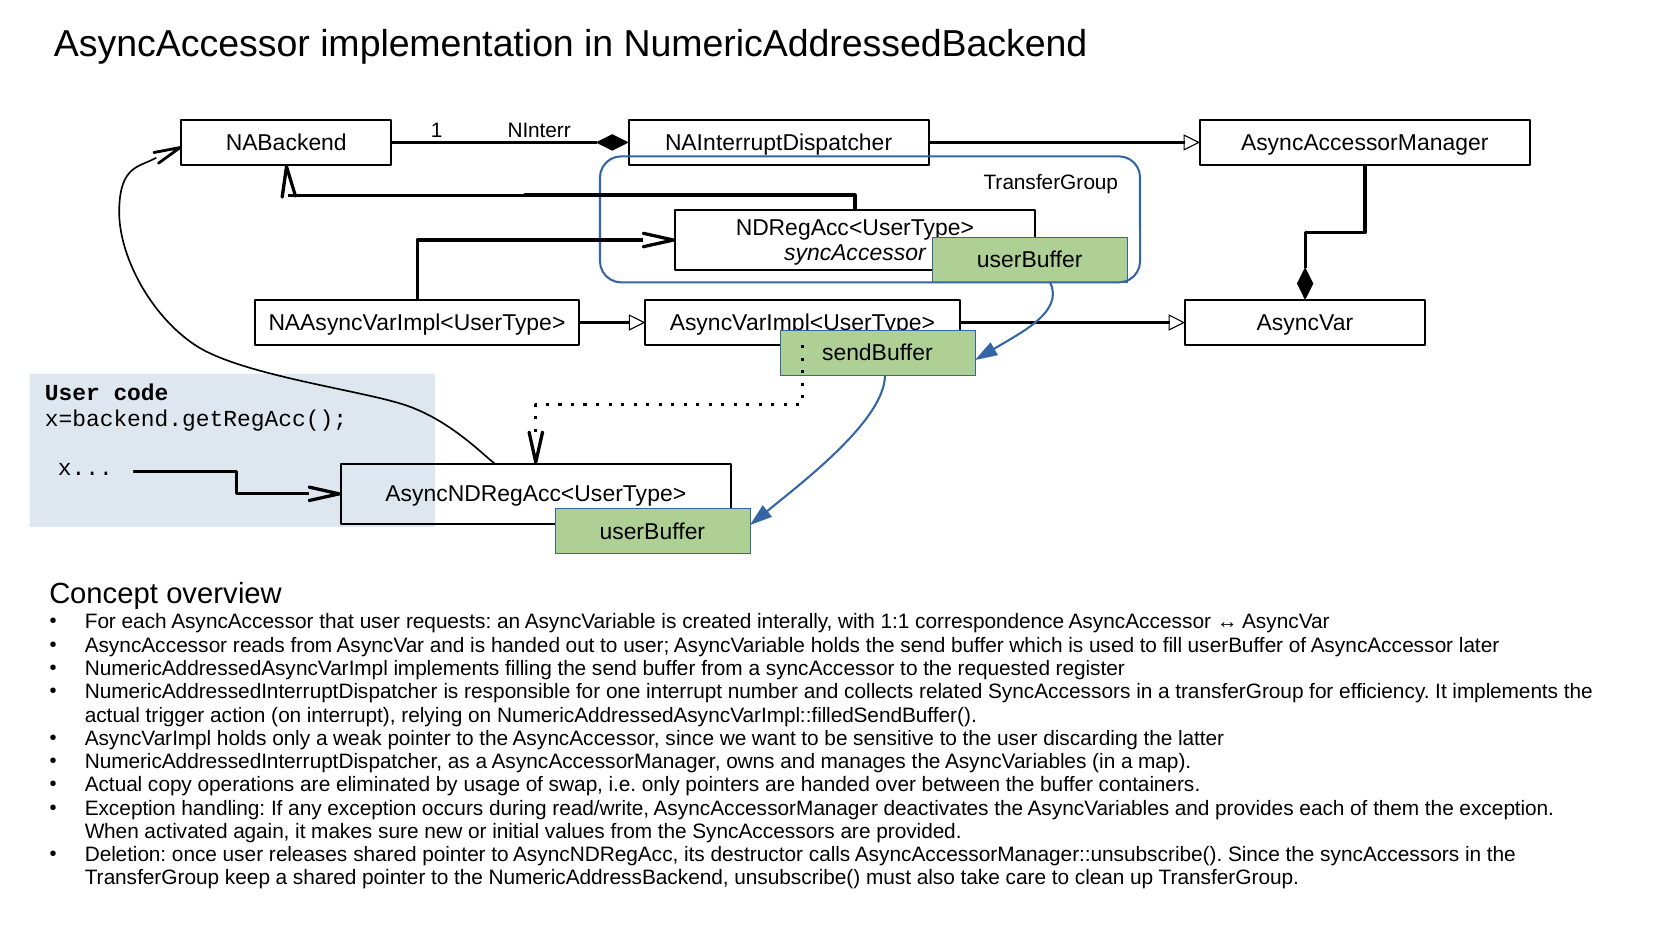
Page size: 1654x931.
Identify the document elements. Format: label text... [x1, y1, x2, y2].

text_box AsyncVarImpl<UserType> [645, 300, 960, 346]
text_box AsyncAccessorManager [1199, 119, 1530, 165]
text_box NAAsyncVarImpl<UserType> [254, 300, 580, 346]
text_box NAInterruptDispatcher [628, 119, 929, 156]
text_box x... [43, 448, 134, 494]
text_box AsyncAccessor implementation in NumericAddressedBackend [39, 14, 1290, 111]
text_box sendBuffer [780, 330, 976, 376]
text_box userBuffer [555, 508, 751, 554]
text_box TransferGroup [600, 156, 1141, 283]
text_box AsyncNDRegAcc<UserType> [340, 463, 731, 524]
text_box NABackend [181, 119, 392, 165]
text_box AsyncVar [1184, 300, 1426, 346]
text_box Concept overview For each AsyncAccessor that user requests: an AsyncVariable is created interally, with 1:1 correspondence AsyncAccessor ↔ AsyncVar AsyncAccessor reads from AsyncVar and is handed out to user; AsyncVariable holds the send buffer which is used to fill userBuffer of AsyncAccessor later NumericAddressedAsyncVarImpl implements filling the send buffer from a syncAccessor to the requested register NumericAddressedInterruptDispatcher is responsible for one interrupt number and collects related SyncAccessors in a transferGroup for efficiency. It implements the actual trigger action (on interrupt), relying on NumericAddressedAsyncVarImpl::filledSendBuffer(). AsyncVarImpl holds only a weak pointer to the AsyncAccessor, since we want to be sensitive to the user discarding the latter NumericAddressedInterruptDispatcher, as a AsyncAccessorManager, owns and manages the AsyncVariables (in a map). Actual copy operations are eliminated by usage of swap, i.e. only pointers are handed over between the buffer containers. Exception handling: If any exception occurs during read/write, AsyncAccessorManager deactivates the AsyncVariables and provides each of them the exception. When activated again, it makes sure new or initial values from the SyncAccessors are provided. Deletion: once user releases shared pointer to AsyncNDRegAcc, its destructor calls AsyncAccessorManager::unsubscribe(). Since the syncAccessors in the TransferGroup keep a shared pointer to the NumericAddressBackend, unsubscribe() must also take care to clean up TransferGroup. [34, 570, 1621, 897]
text_box NInterr [492, 110, 586, 149]
text_box 1 [415, 110, 458, 149]
text_box User code x=backend.getRegAcc(); [29, 373, 435, 527]
